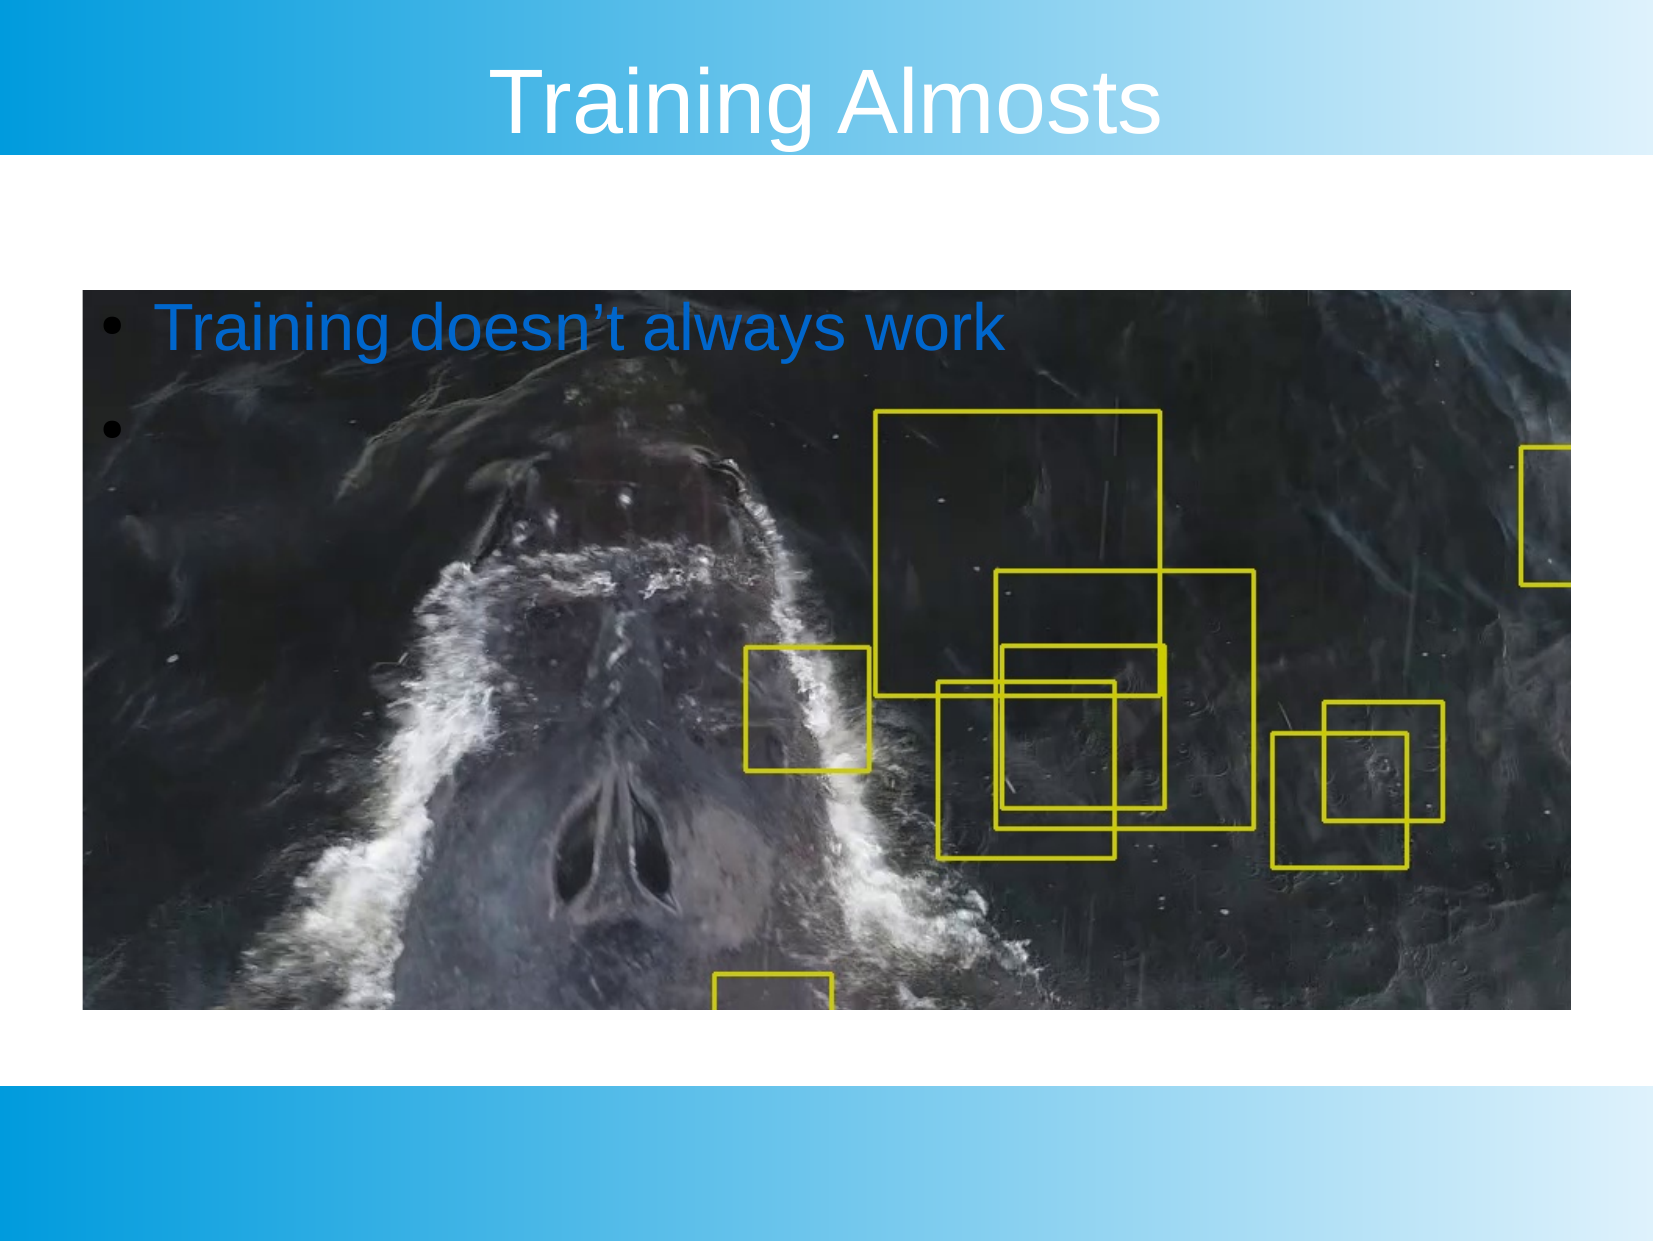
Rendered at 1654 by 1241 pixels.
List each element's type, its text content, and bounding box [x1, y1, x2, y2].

list Training doesn’t always work [82, 290, 1571, 1010]
title Training Almosts [82, 49, 1571, 155]
